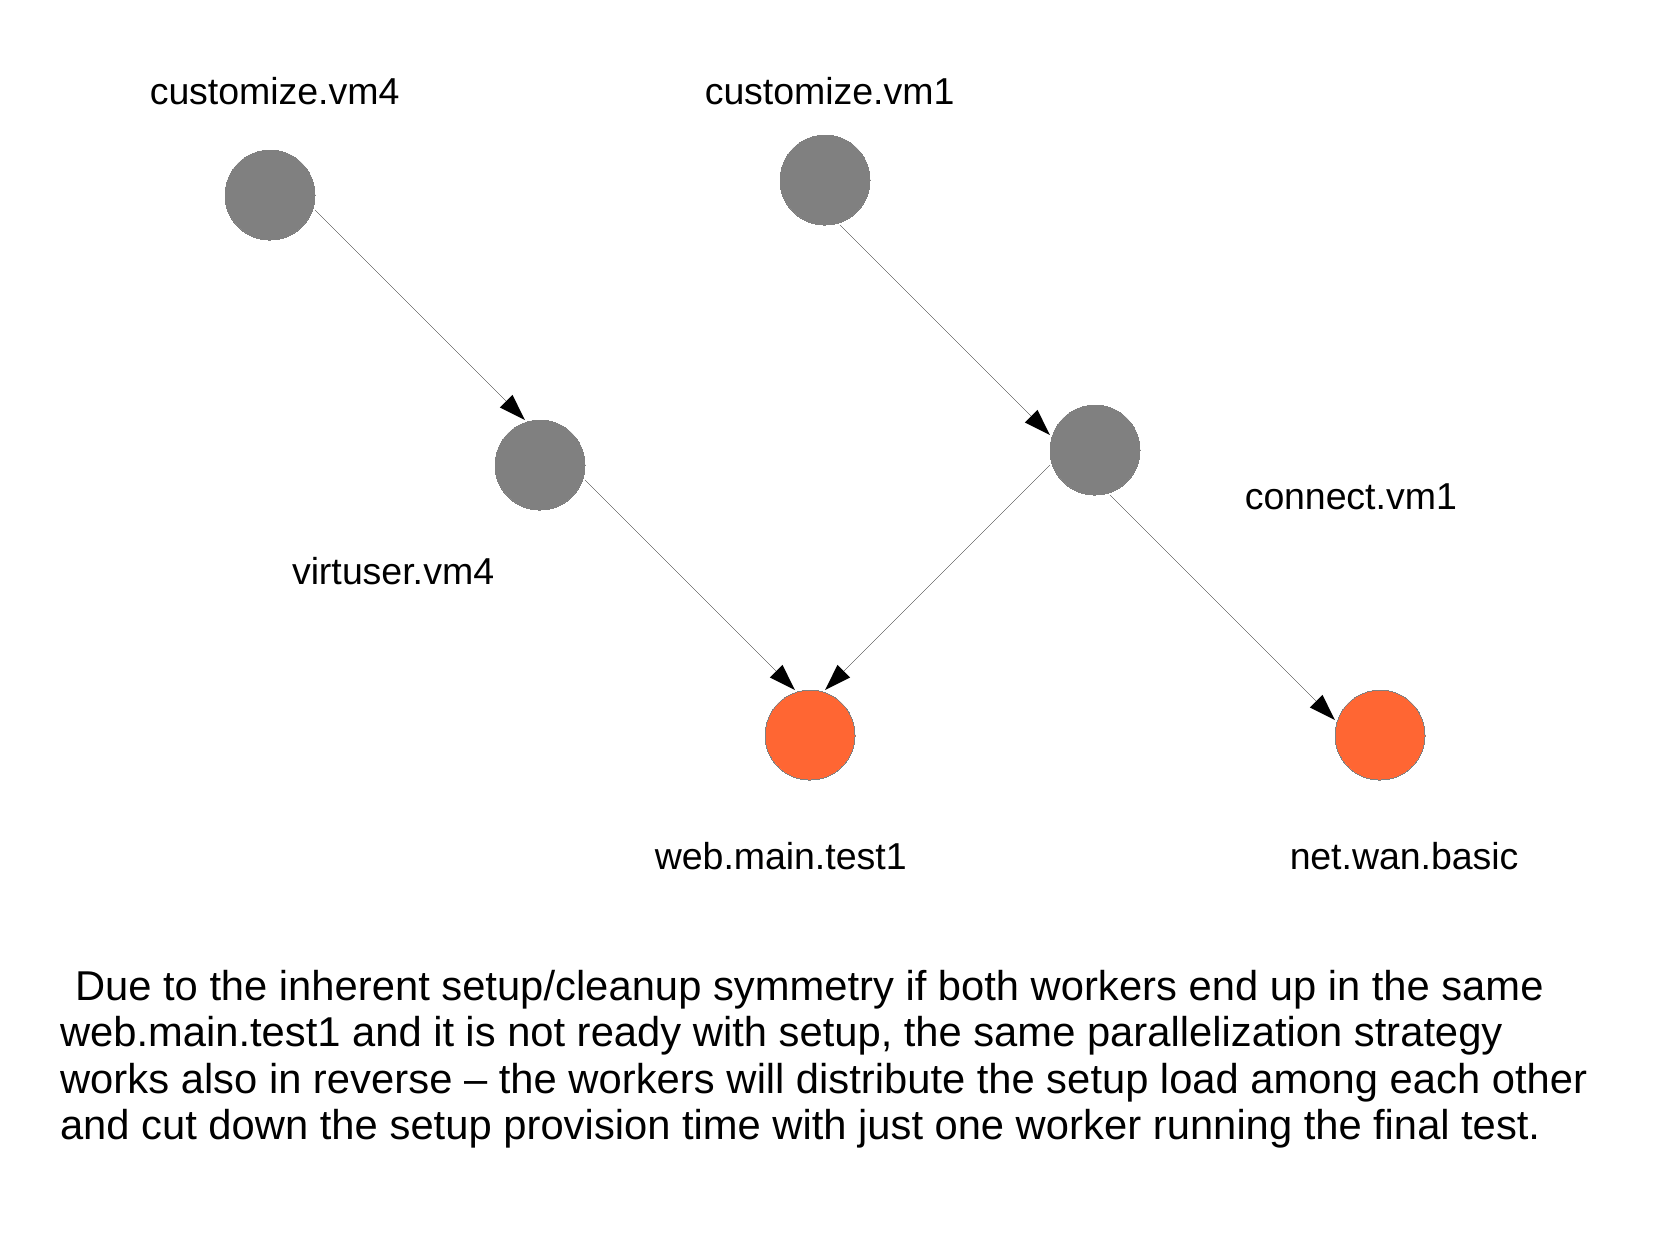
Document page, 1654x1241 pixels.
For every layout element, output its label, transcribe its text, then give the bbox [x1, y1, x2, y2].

text_box connect.vm1 [1230, 468, 1545, 526]
text_box web.main.test1 [640, 828, 958, 886]
text_box [1335, 690, 1426, 781]
text_box virtuser.vm4 [277, 543, 541, 601]
text_box [1050, 405, 1141, 496]
text_box [225, 150, 316, 241]
text_box customize.vm4 [135, 63, 456, 121]
text_box [765, 690, 856, 781]
text_box Due to the inherent setup/cleanup symmetry if both workers end up in the same web.main.test1 and it is not ready with setup, the same parallelization strategy works also in reverse – the workers will distribute the setup load among each other and cut down the setup provision time with just one worker running the final test. [60, 940, 1591, 1171]
text_box net.wan.basic [1275, 828, 1580, 886]
text_box customize.vm1 [690, 63, 1011, 121]
text_box [495, 420, 586, 511]
text_box [780, 135, 871, 226]
